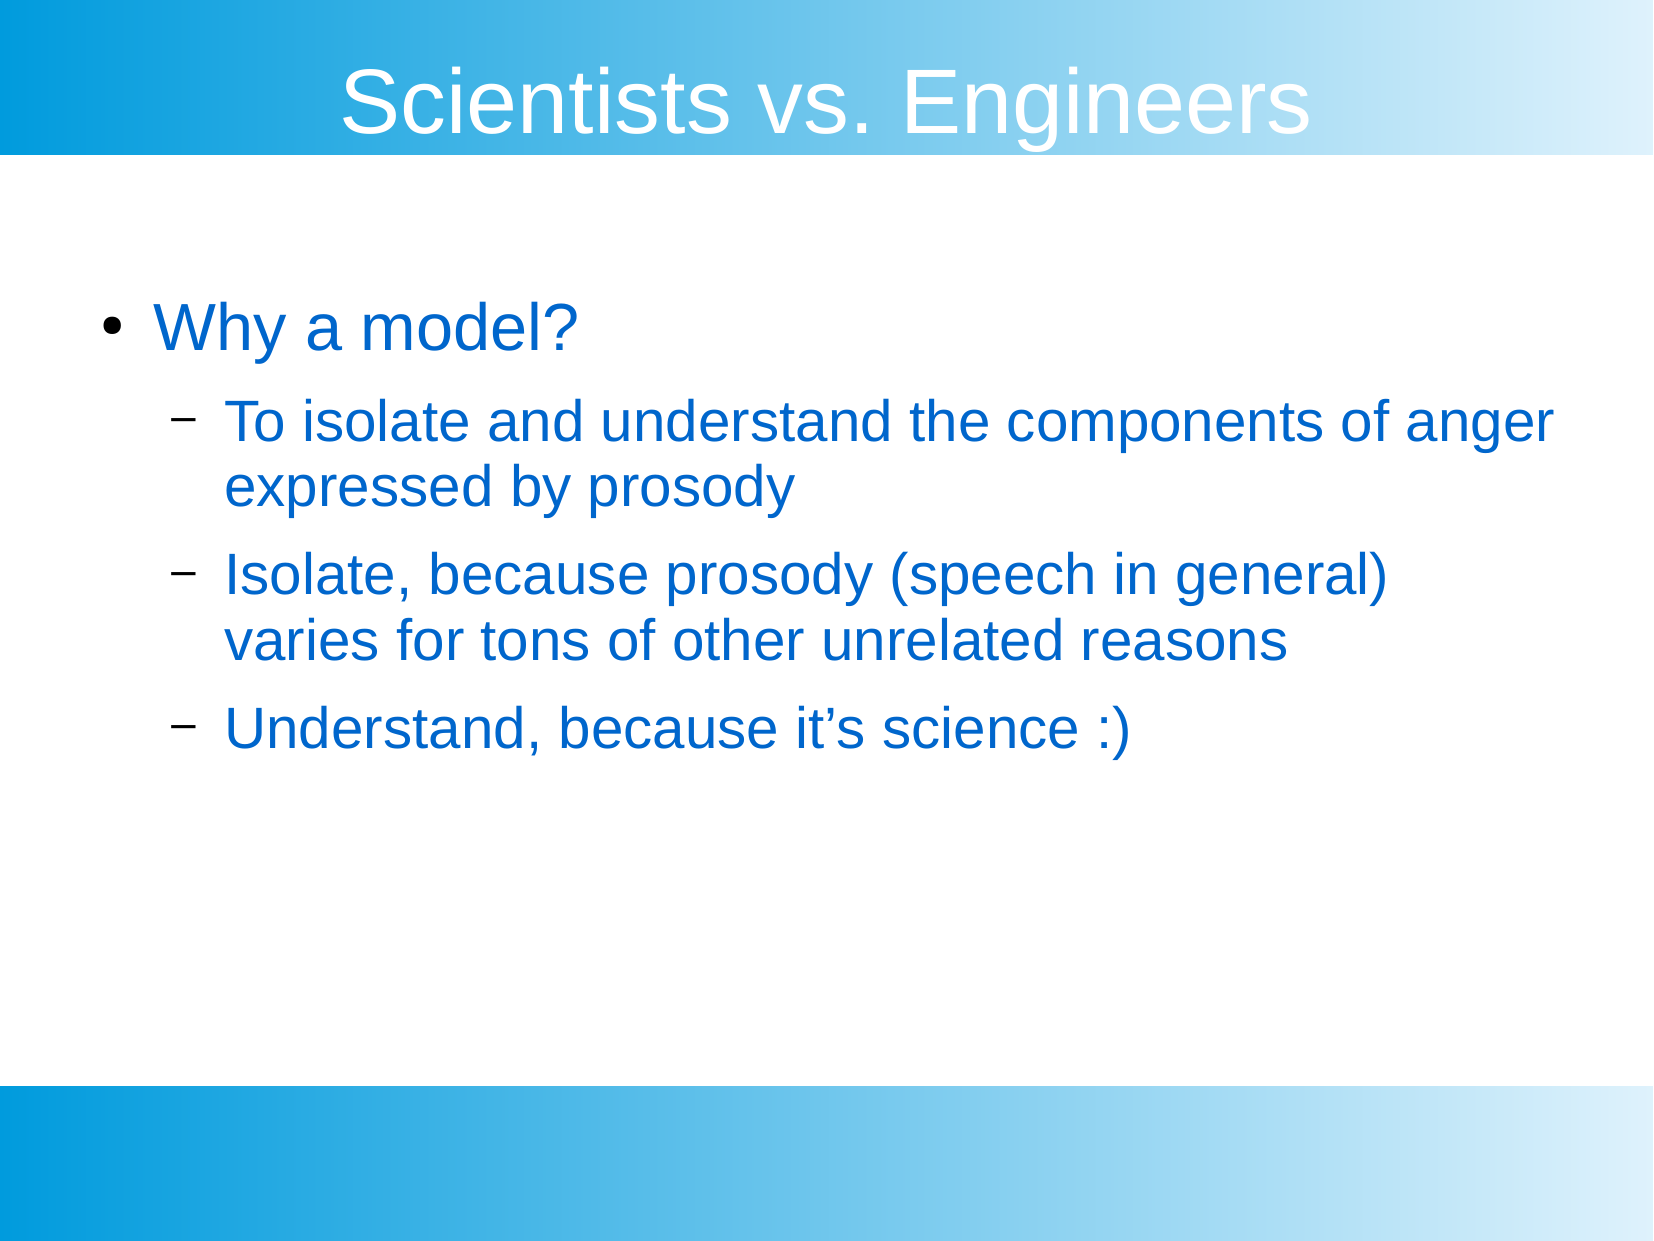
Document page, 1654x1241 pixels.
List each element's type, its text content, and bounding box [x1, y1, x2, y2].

title Scientists vs. Engineers [82, 49, 1571, 155]
list Why a model? To isolate and understand the components of anger expressed by prosody Isolate, because prosody (speech in general) varies for tons of other unrelated reasons Understand, because it’s science :) [82, 290, 1571, 1010]
